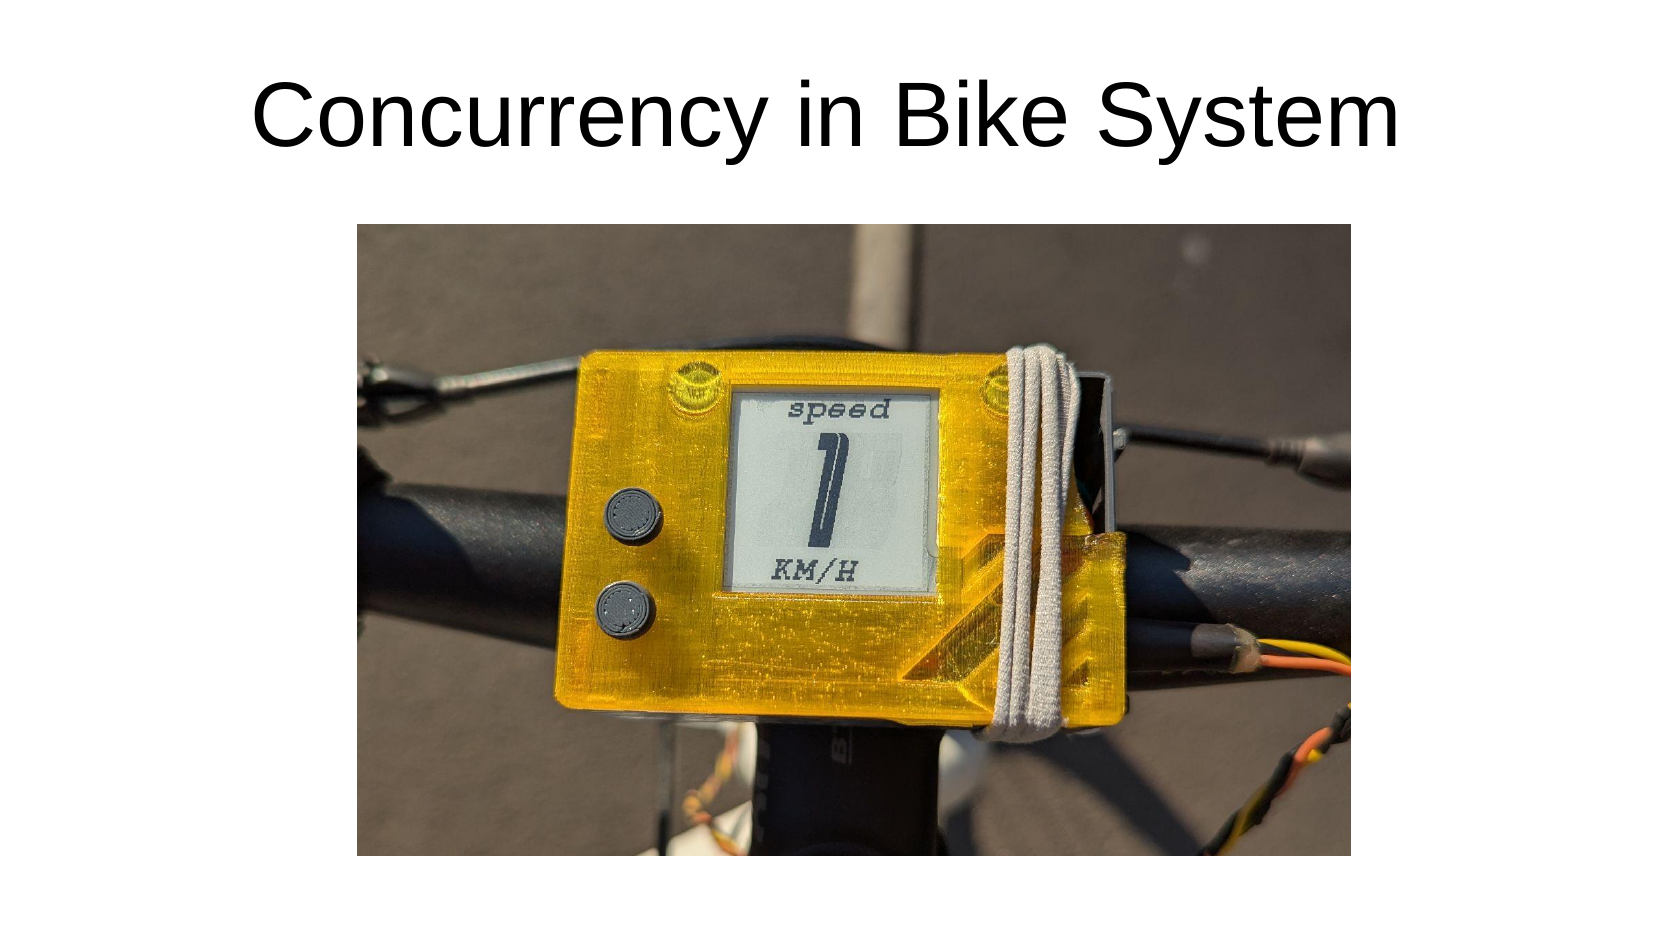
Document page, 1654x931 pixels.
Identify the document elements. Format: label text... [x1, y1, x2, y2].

picture [357, 224, 1351, 856]
title Concurrency in Bike System [82, 37, 1571, 193]
